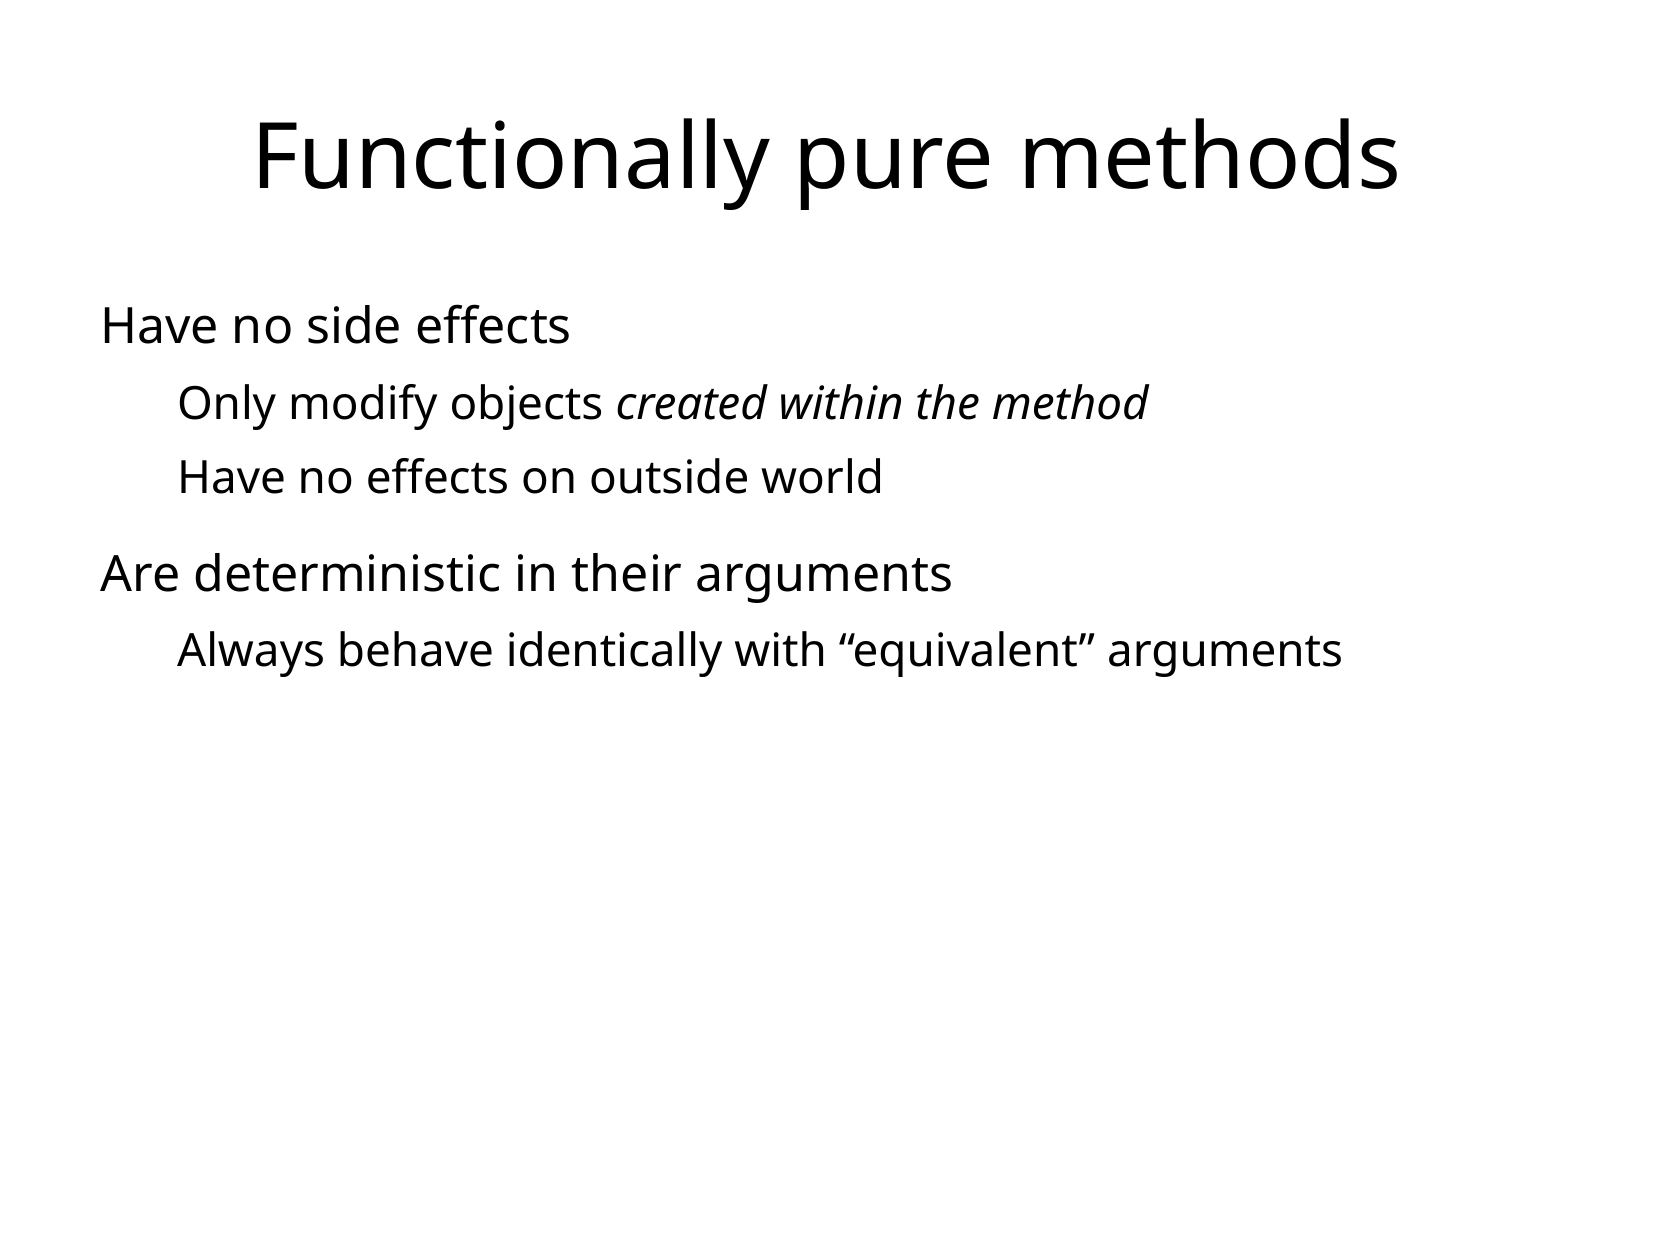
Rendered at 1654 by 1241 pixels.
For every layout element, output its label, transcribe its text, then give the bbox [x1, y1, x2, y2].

list Have no side effects Only modify objects created within the method Have no effects on outside world Are deterministic in their arguments Always behave identically with “equivalent” arguments [82, 290, 1571, 1072]
title Functionally pure methods [82, 49, 1571, 257]
